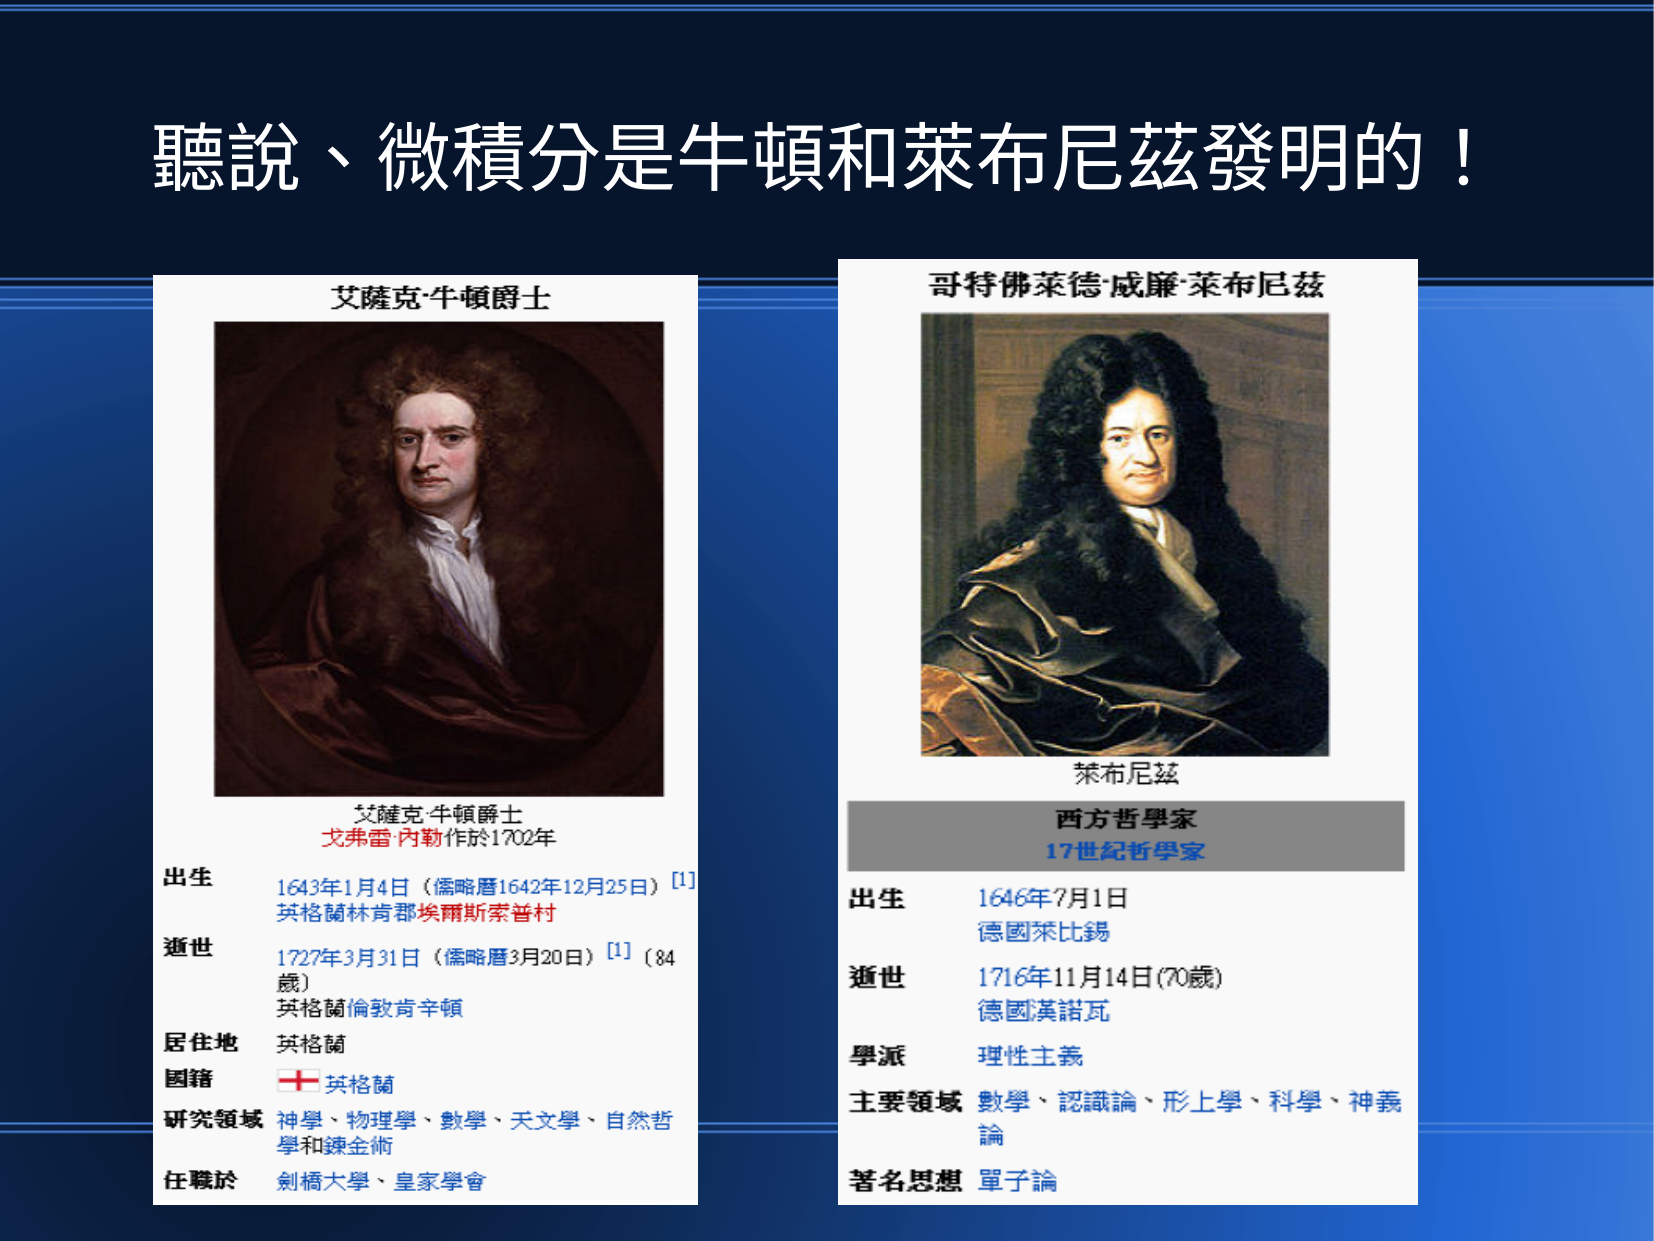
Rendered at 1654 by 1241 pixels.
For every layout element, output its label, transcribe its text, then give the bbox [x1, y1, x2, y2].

title 聽說、微積分是牛頓和萊布尼茲發明的！ [82, 49, 1571, 257]
picture [0, 0, 1654, 1241]
